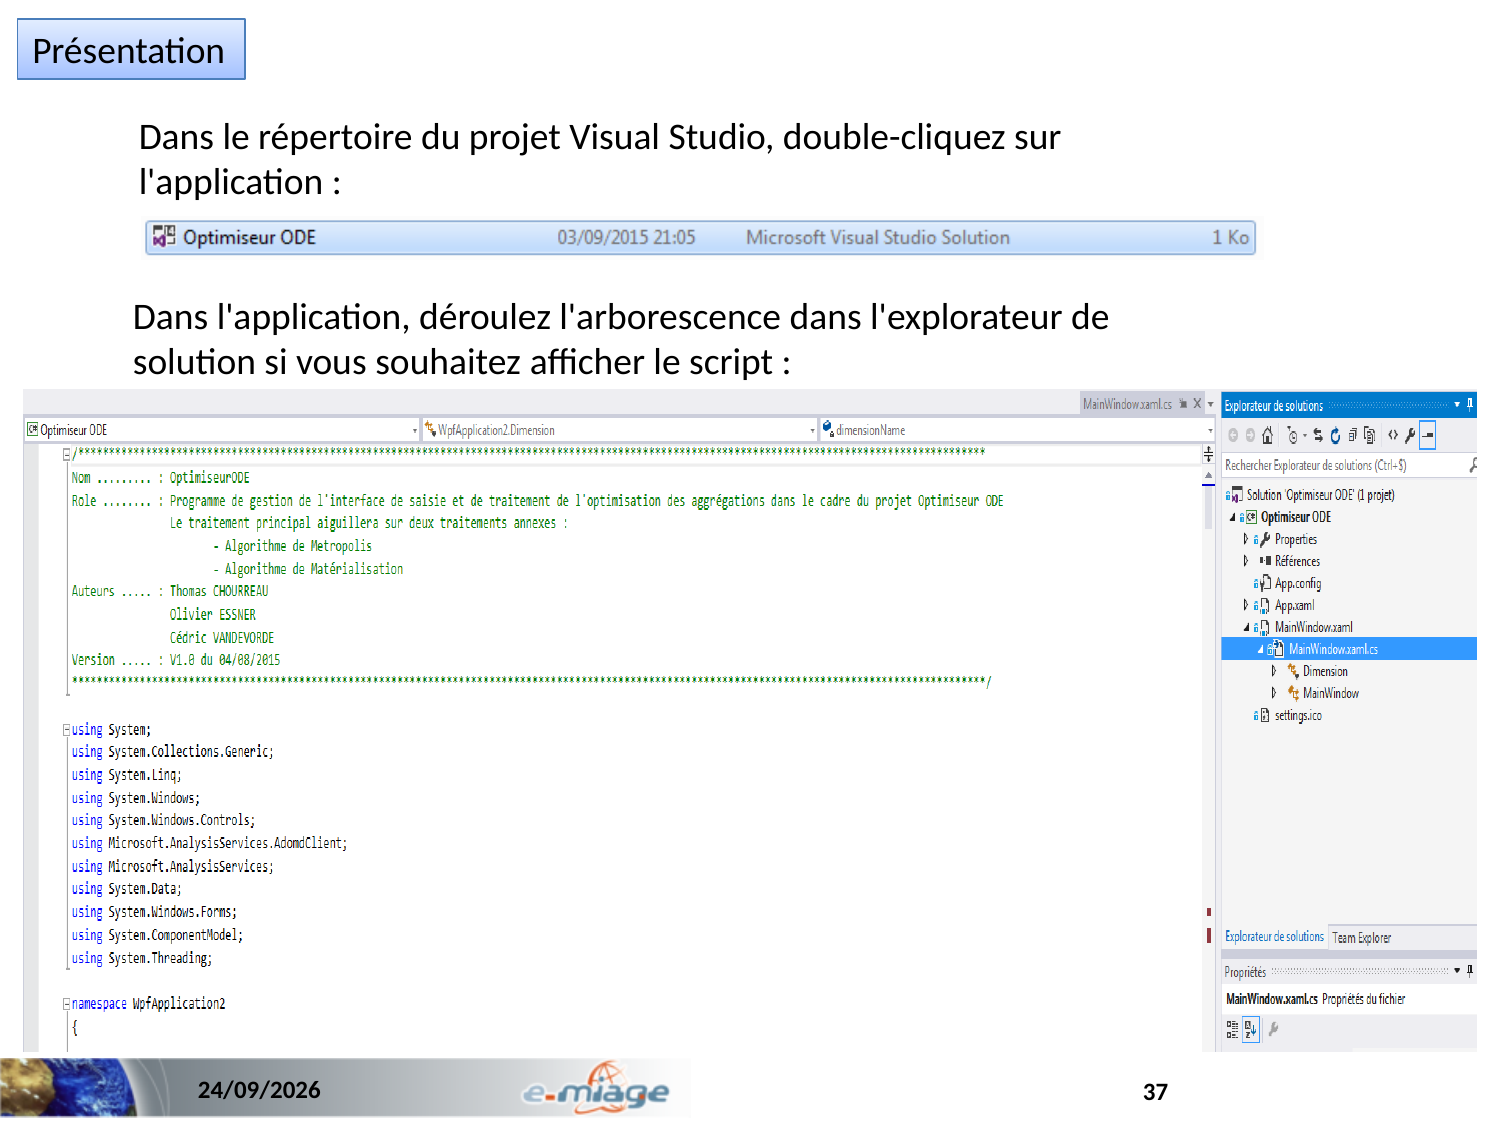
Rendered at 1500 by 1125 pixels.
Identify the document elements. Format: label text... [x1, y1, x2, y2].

text_box Dans l'application, déroulez l'arborescence dans l'explorateur de solution si vous souhaitez afficher le script : [118, 284, 1131, 389]
picture [141, 216, 1264, 260]
picture [23, 389, 1477, 1052]
picture [0, 1058, 691, 1118]
text_box Dans le répertoire du projet Visual Studio, double-cliquez sur l'application : [123, 104, 1137, 210]
text_box Présentation [17, 19, 245, 79]
